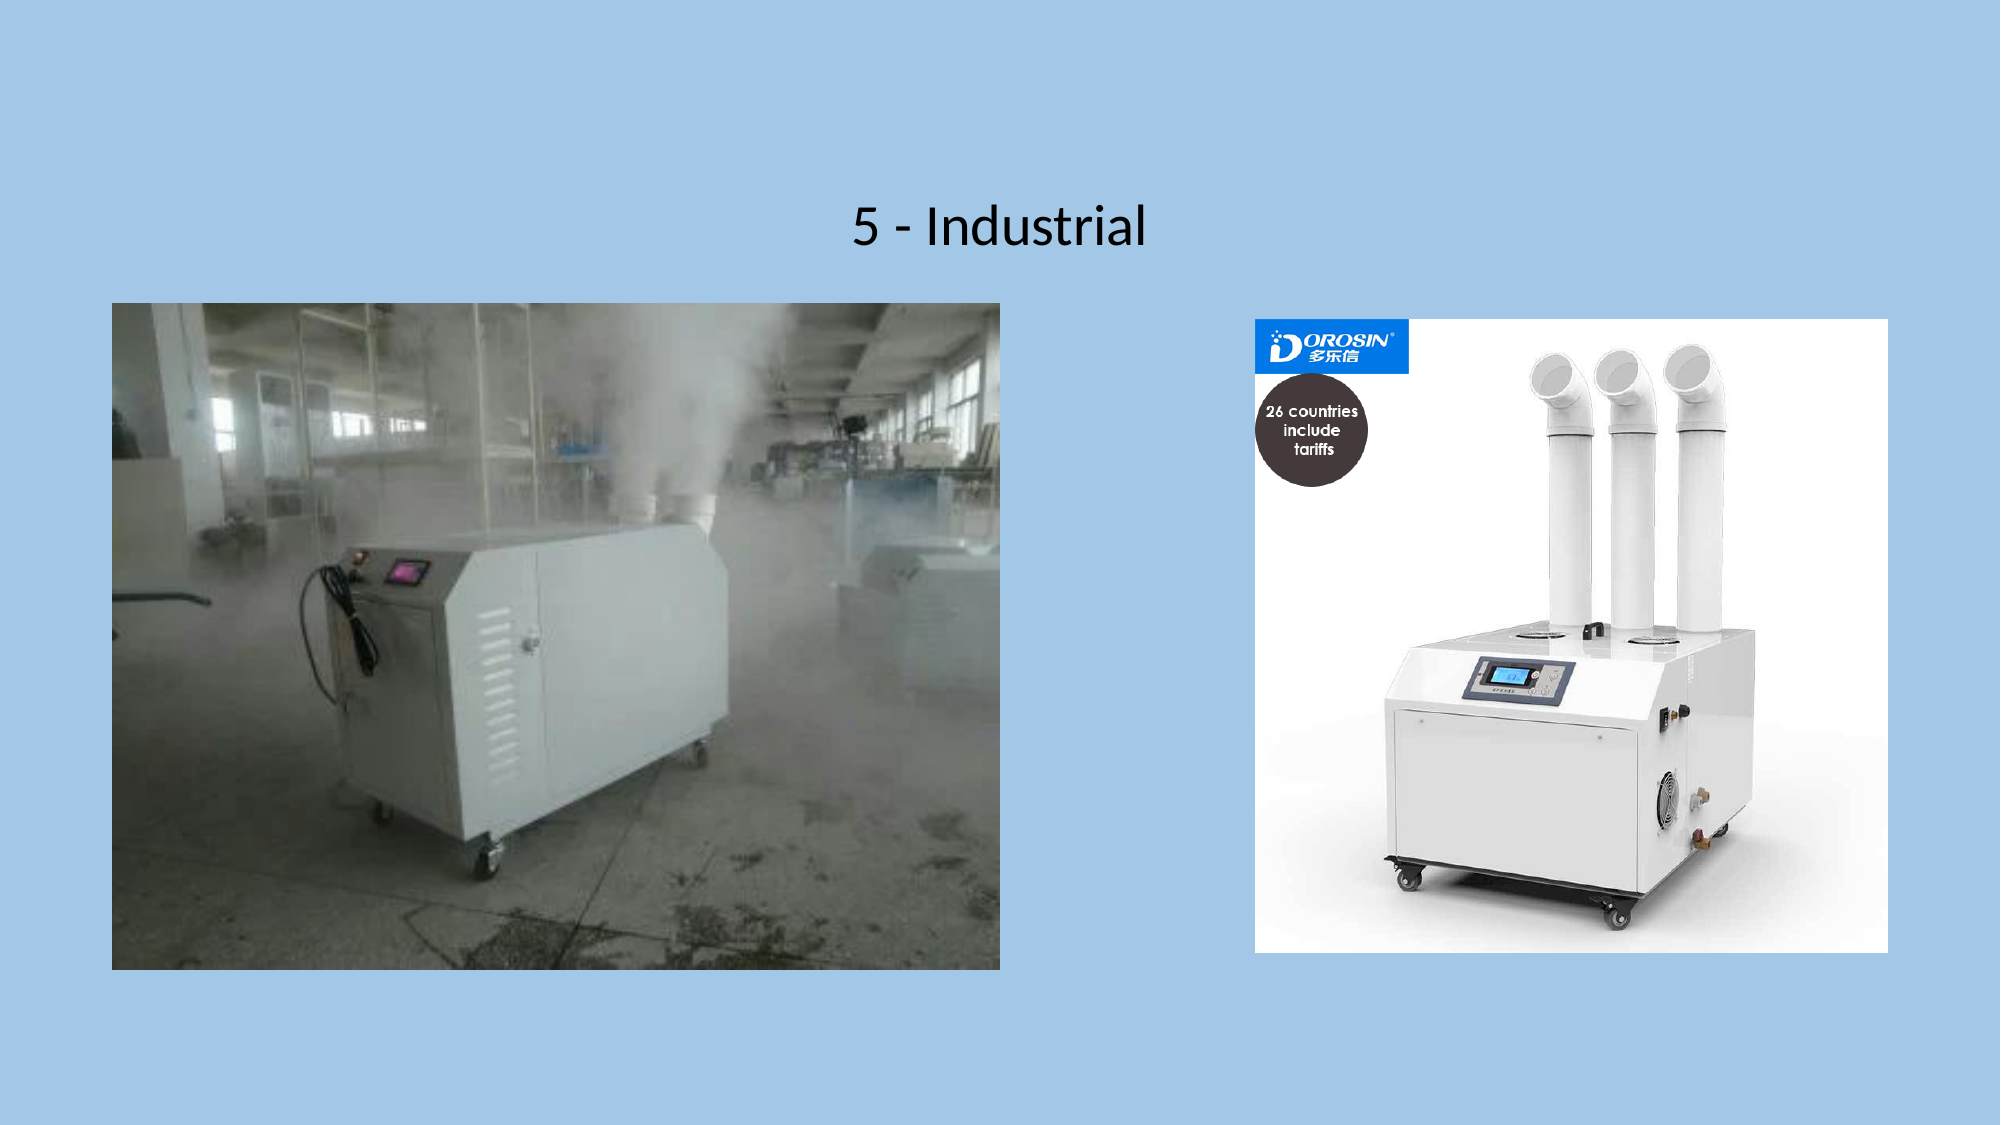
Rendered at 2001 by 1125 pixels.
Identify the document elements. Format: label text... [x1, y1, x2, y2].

picture [1255, 319, 1888, 953]
text_box 5 - Industrial [277, 179, 1723, 266]
picture [112, 303, 1000, 970]
